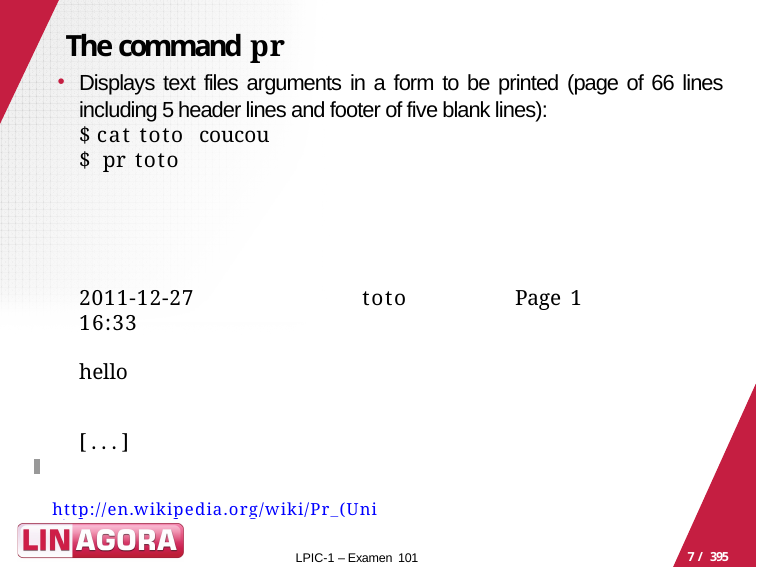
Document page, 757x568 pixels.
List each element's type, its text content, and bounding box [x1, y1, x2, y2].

text_box hello [...] http://en.wikipedia.org/wiki/Pr_(Unix) [50, 358, 390, 478]
text_box toto [360, 284, 409, 310]
text_box Displays text files arguments in a form to be printed (page of 66 lines including 5 header lines and footer of five blank lines): $ cat toto coucou $ pr toto [55, 68, 725, 230]
text_box The command pr [63, 26, 697, 68]
picture [0, 0, 352, 352]
text_box <numéro> / 395 [683, 549, 747, 568]
text_box Page 1 [513, 284, 583, 310]
text_box 2011-12-27 16:33 [77, 284, 256, 310]
text_box LPIC-1 – Examen 101 [293, 549, 420, 568]
text_box [17, 520, 184, 562]
